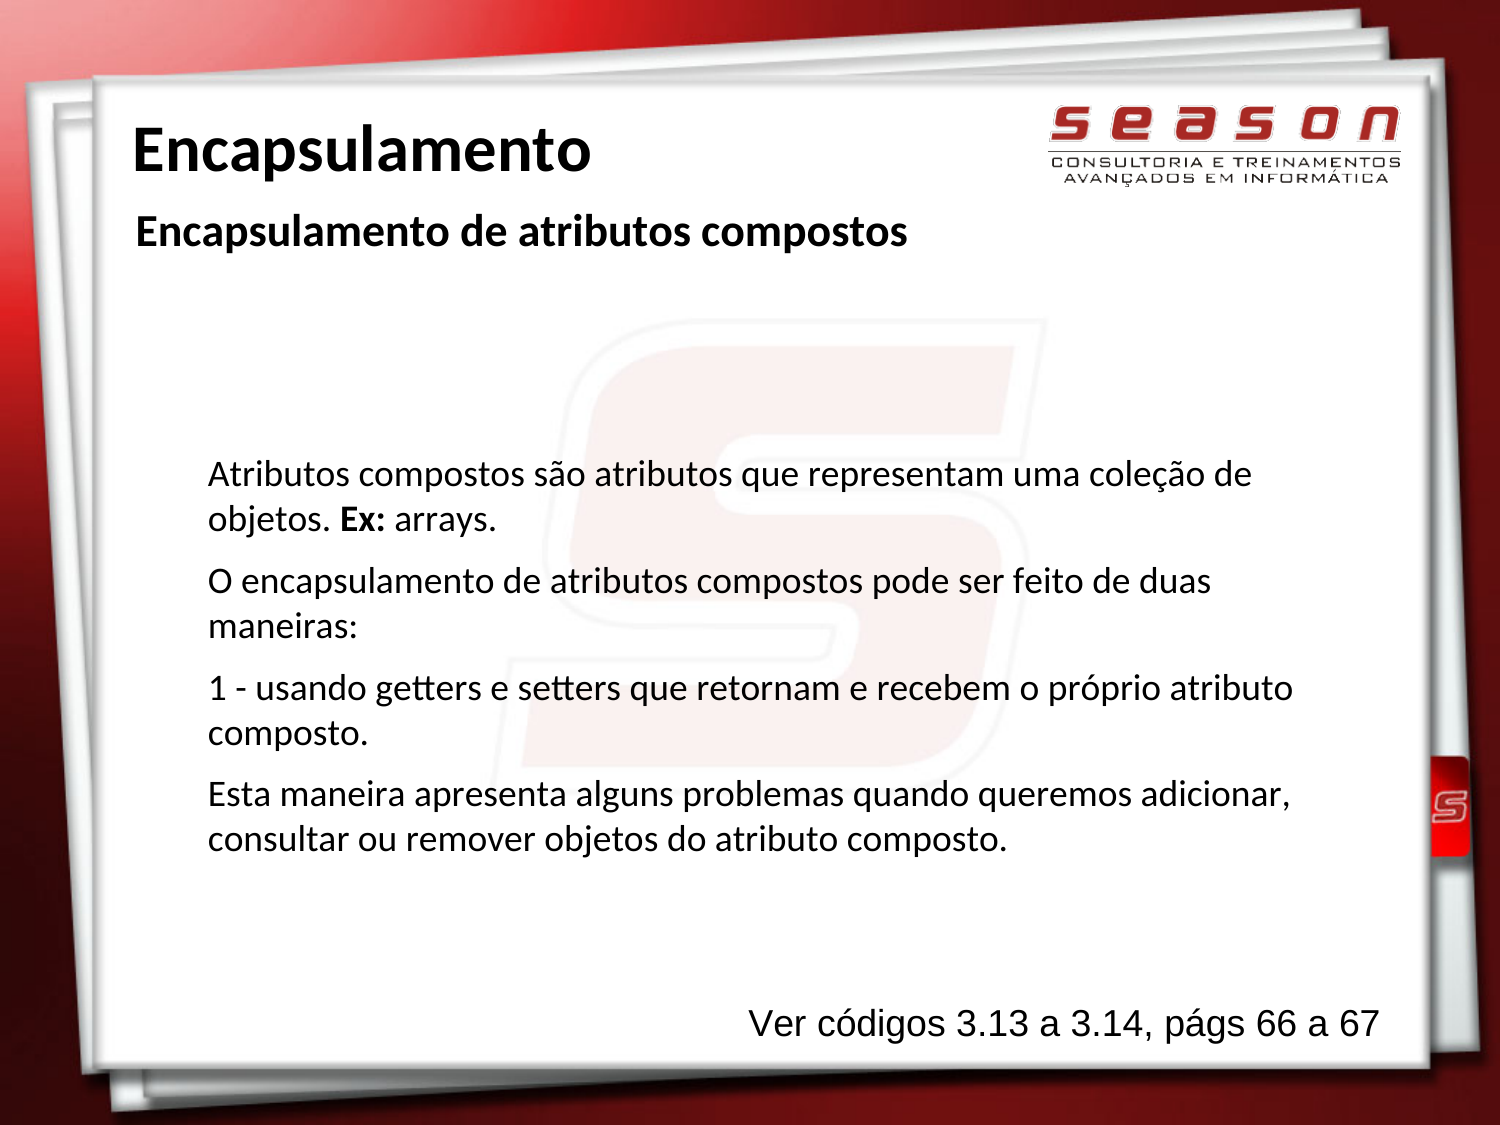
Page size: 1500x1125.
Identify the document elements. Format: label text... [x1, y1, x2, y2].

text_box Encapsulamento de atributos compostos [119, 200, 1240, 256]
title Encapsulamento [118, 33, 1394, 257]
picture [0, 0, 1500, 1125]
text_box Atributos compostos são atributos que representam uma coleção de objetos. Ex: arrays. O encapsulamento de atributos compostos pode ser feito de duas maneiras: 1 - usando getters e setters que retornam e recebem o próprio atributo composto. Esta maneira apresenta alguns problemas quando queremos adicionar, consultar ou remover objetos do atributo composto. [207, 314, 1328, 994]
text_box Ver códigos 3.13 a 3.14, págs 66 a 67 [708, 991, 1396, 1052]
